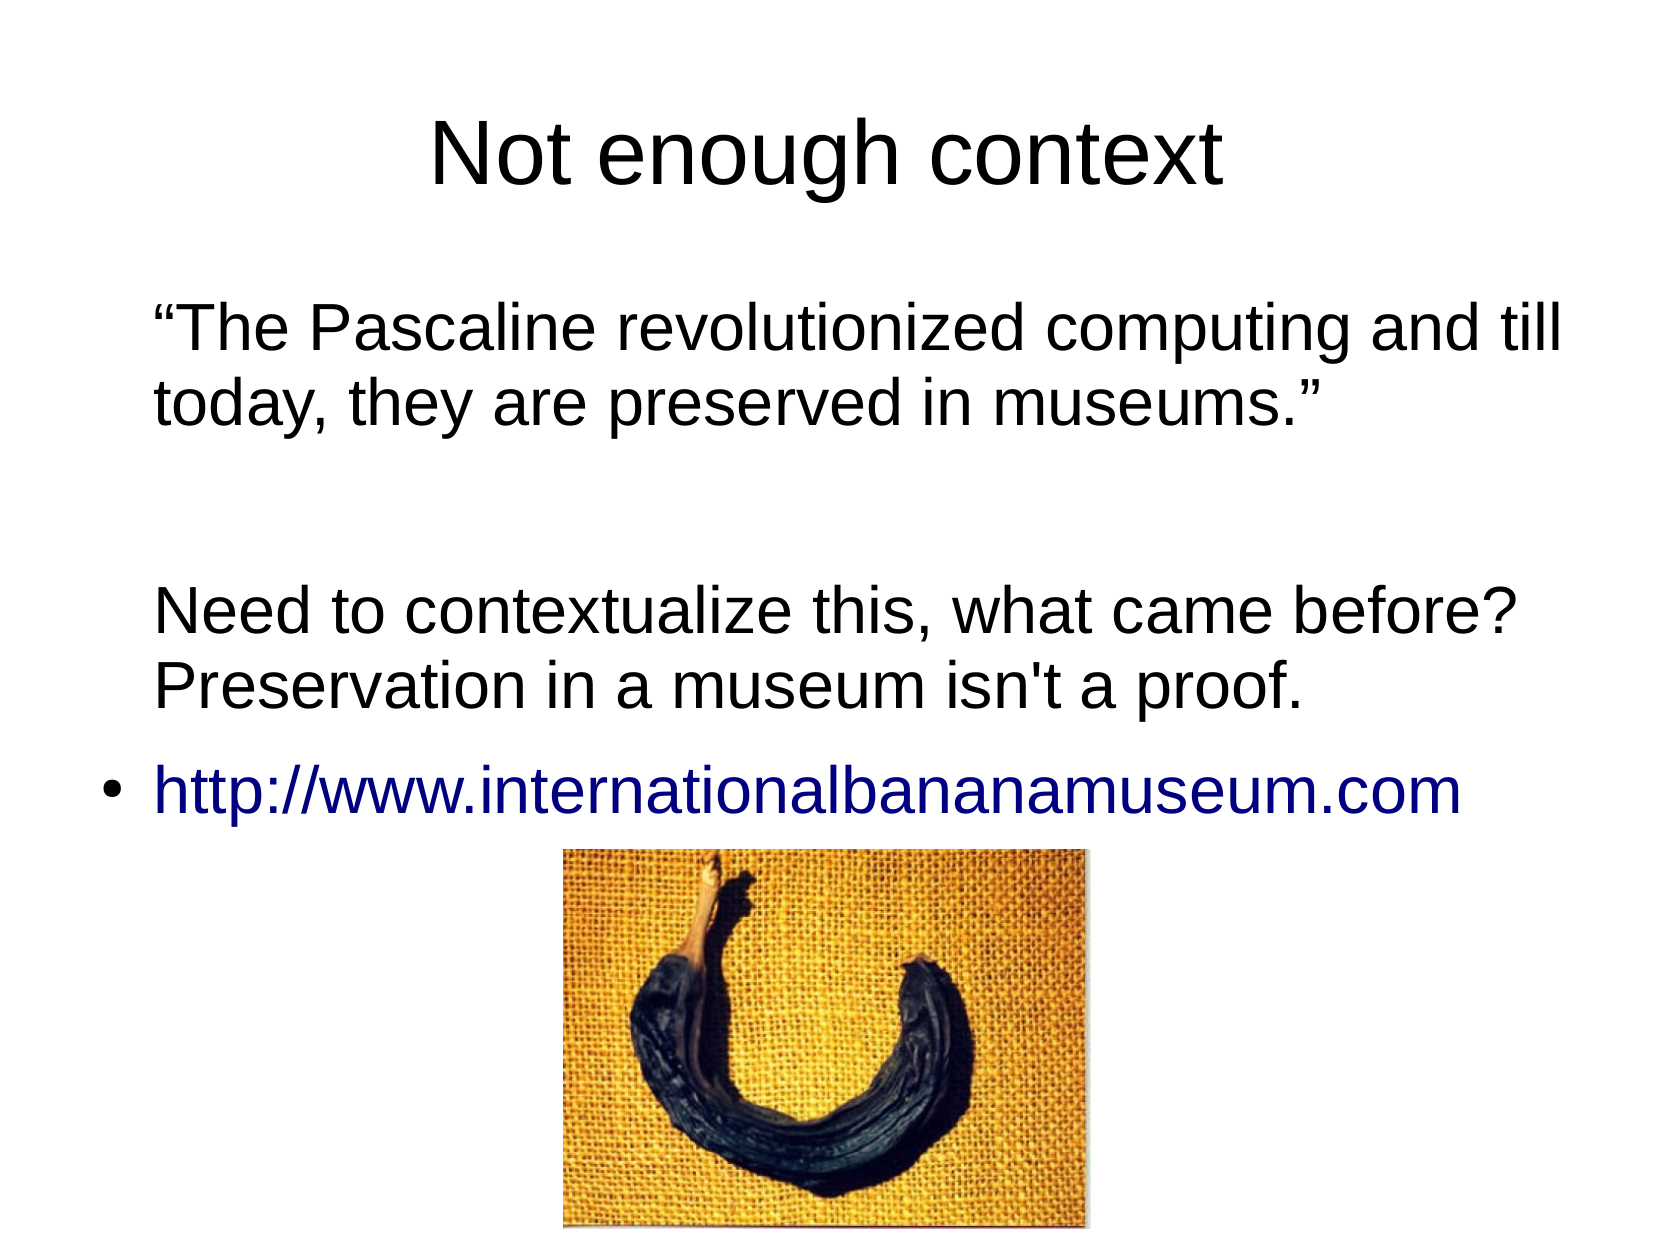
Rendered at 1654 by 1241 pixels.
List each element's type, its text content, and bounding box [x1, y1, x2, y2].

list “The Pascaline revolutionized computing and till today, they are preserved in museums.” Need to contextualize this, what came before? Preservation in a museum isn't a proof. http://www.internationalbananamuseum.com [82, 290, 1571, 1010]
picture [563, 849, 1091, 1229]
title Not enough context [82, 49, 1571, 257]
